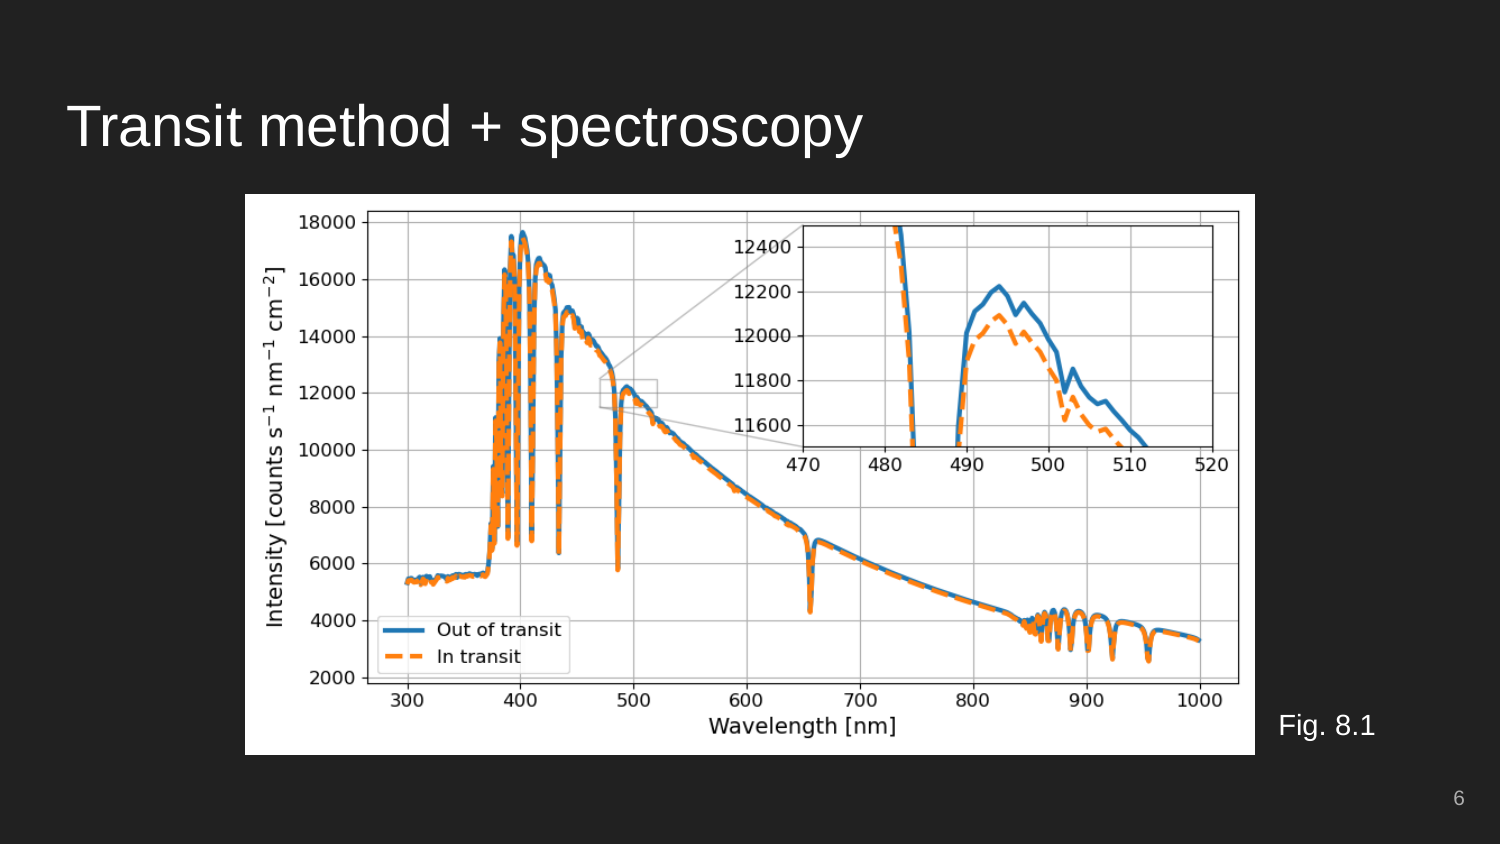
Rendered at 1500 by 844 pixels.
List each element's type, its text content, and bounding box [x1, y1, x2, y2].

text_box Fig. 8.1 [1263, 691, 1466, 746]
picture [245, 194, 1255, 755]
slide_number <number> [1389, 764, 1480, 830]
title Transit method + spectroscopy [51, 72, 1449, 167]
